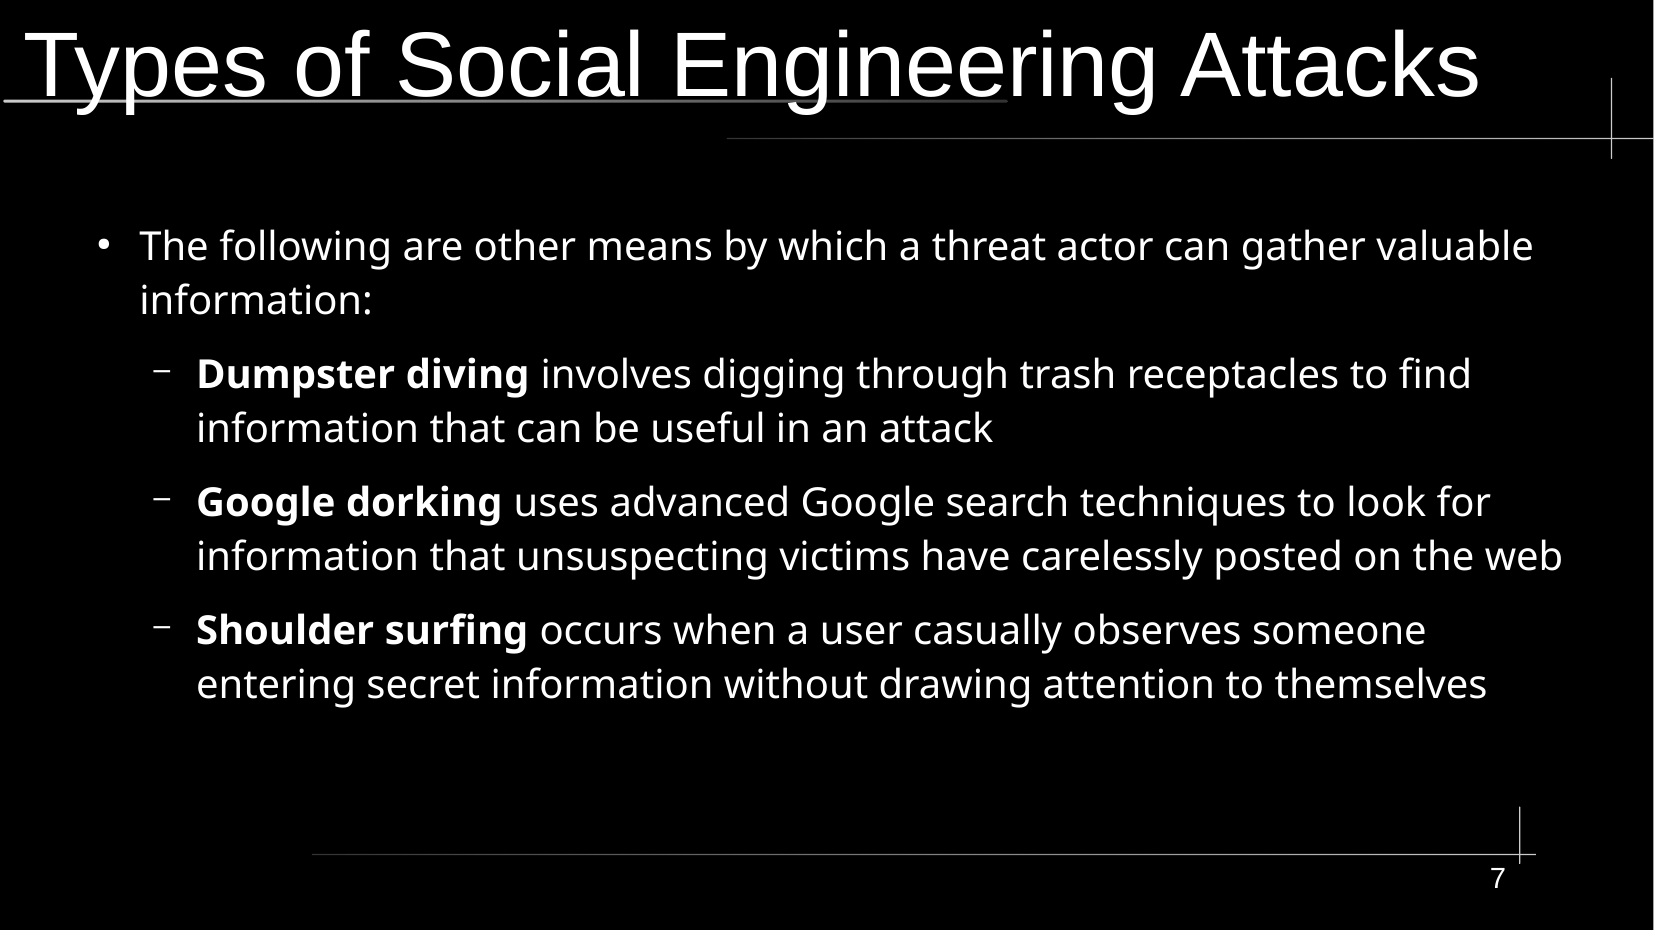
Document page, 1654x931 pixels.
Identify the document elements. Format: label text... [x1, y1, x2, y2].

list The following are other means by which a threat actor can gather valuable information: Dumpster diving involves digging through trash receptacles to find information that can be useful in an attack Google dorking uses advanced Google search techniques to look for information that unsuspecting victims have carelessly posted on the web Shoulder surfing occurs when a user casually observes someone entering secret information without drawing attention to themselves [82, 217, 1571, 758]
title Types of Social Engineering Attacks [23, 11, 1589, 119]
